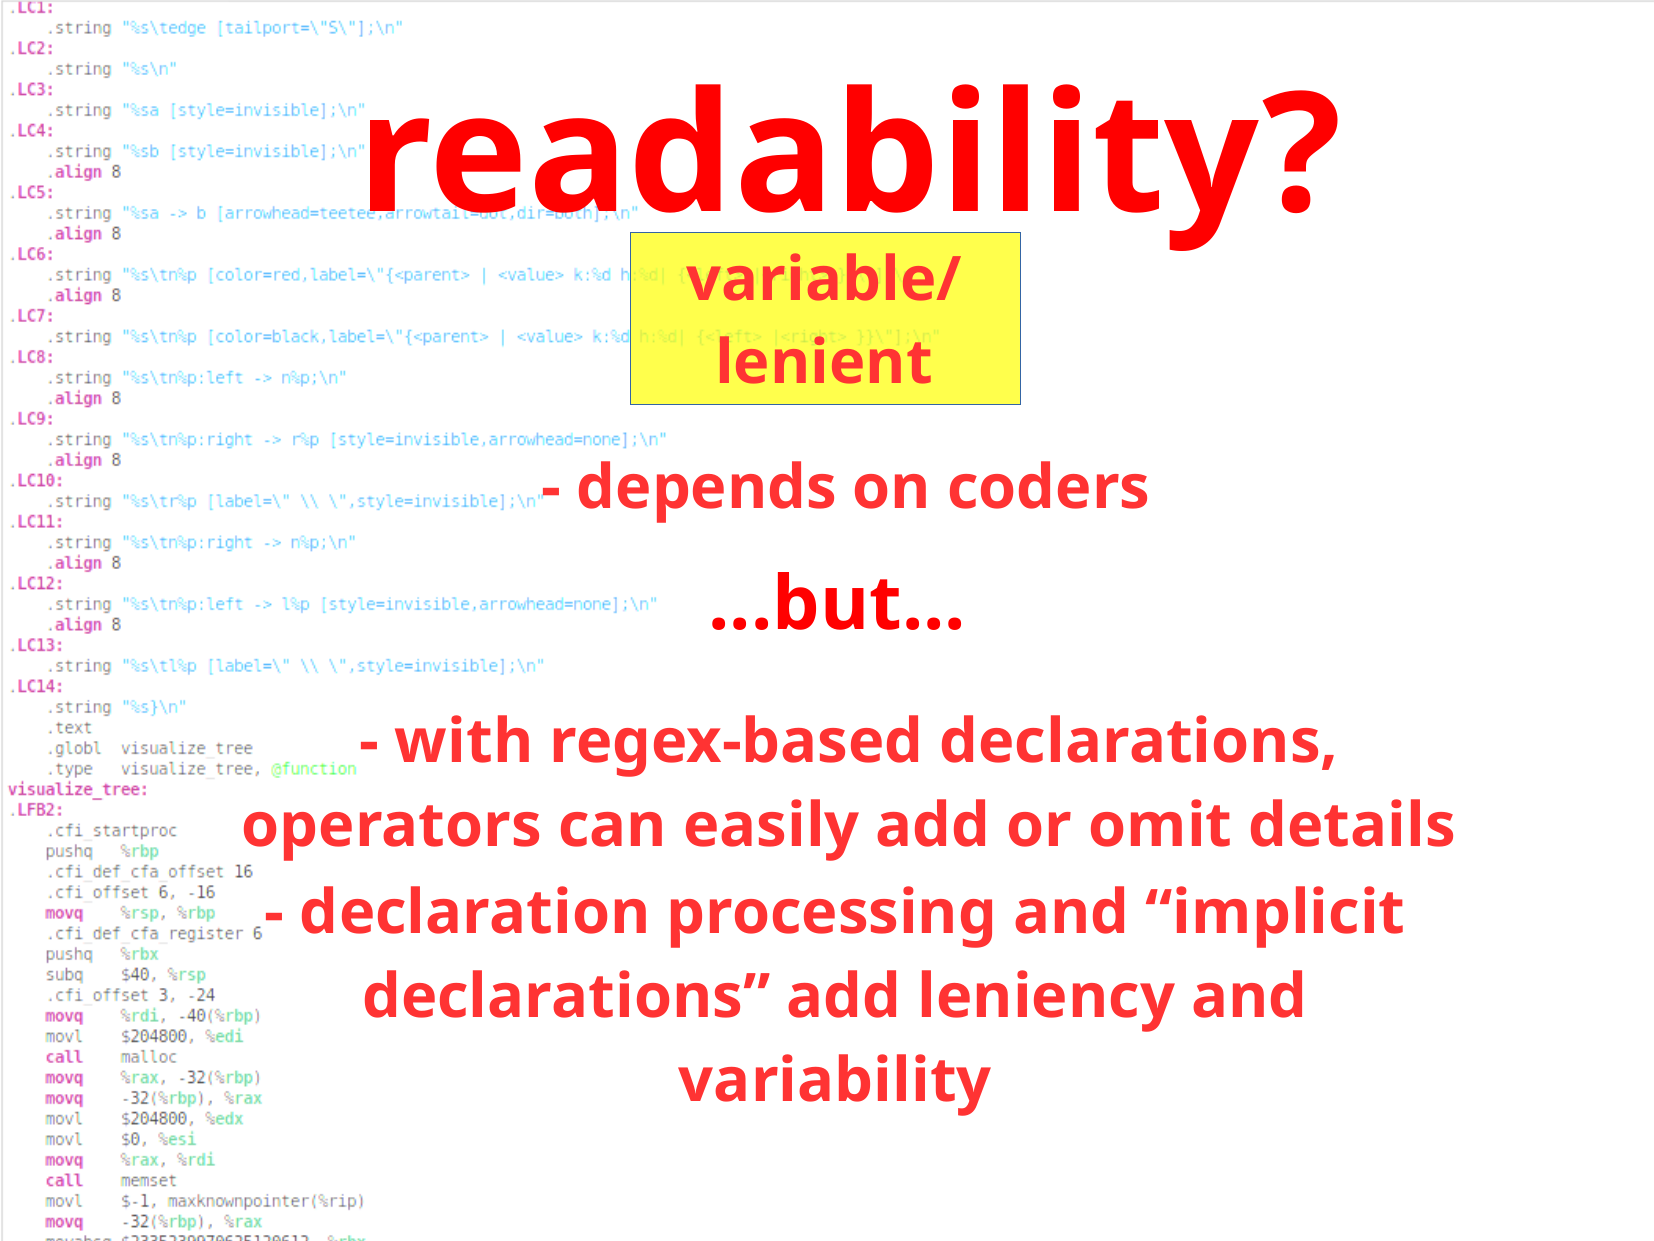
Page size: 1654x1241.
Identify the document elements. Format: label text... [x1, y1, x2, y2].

picture [0, 0, 1654, 1241]
text_box - depends on coders [267, 435, 1425, 536]
text_box ...but... [693, 542, 982, 661]
text_box - with regex-based declarations, operators can easily add or omit details [194, 689, 1504, 875]
text_box variable/ lenient [615, 227, 1033, 412]
text_box readability? [308, 25, 1393, 271]
text_box - declaration processing and “implicit declarations” add leniency and variability [196, 860, 1475, 1131]
